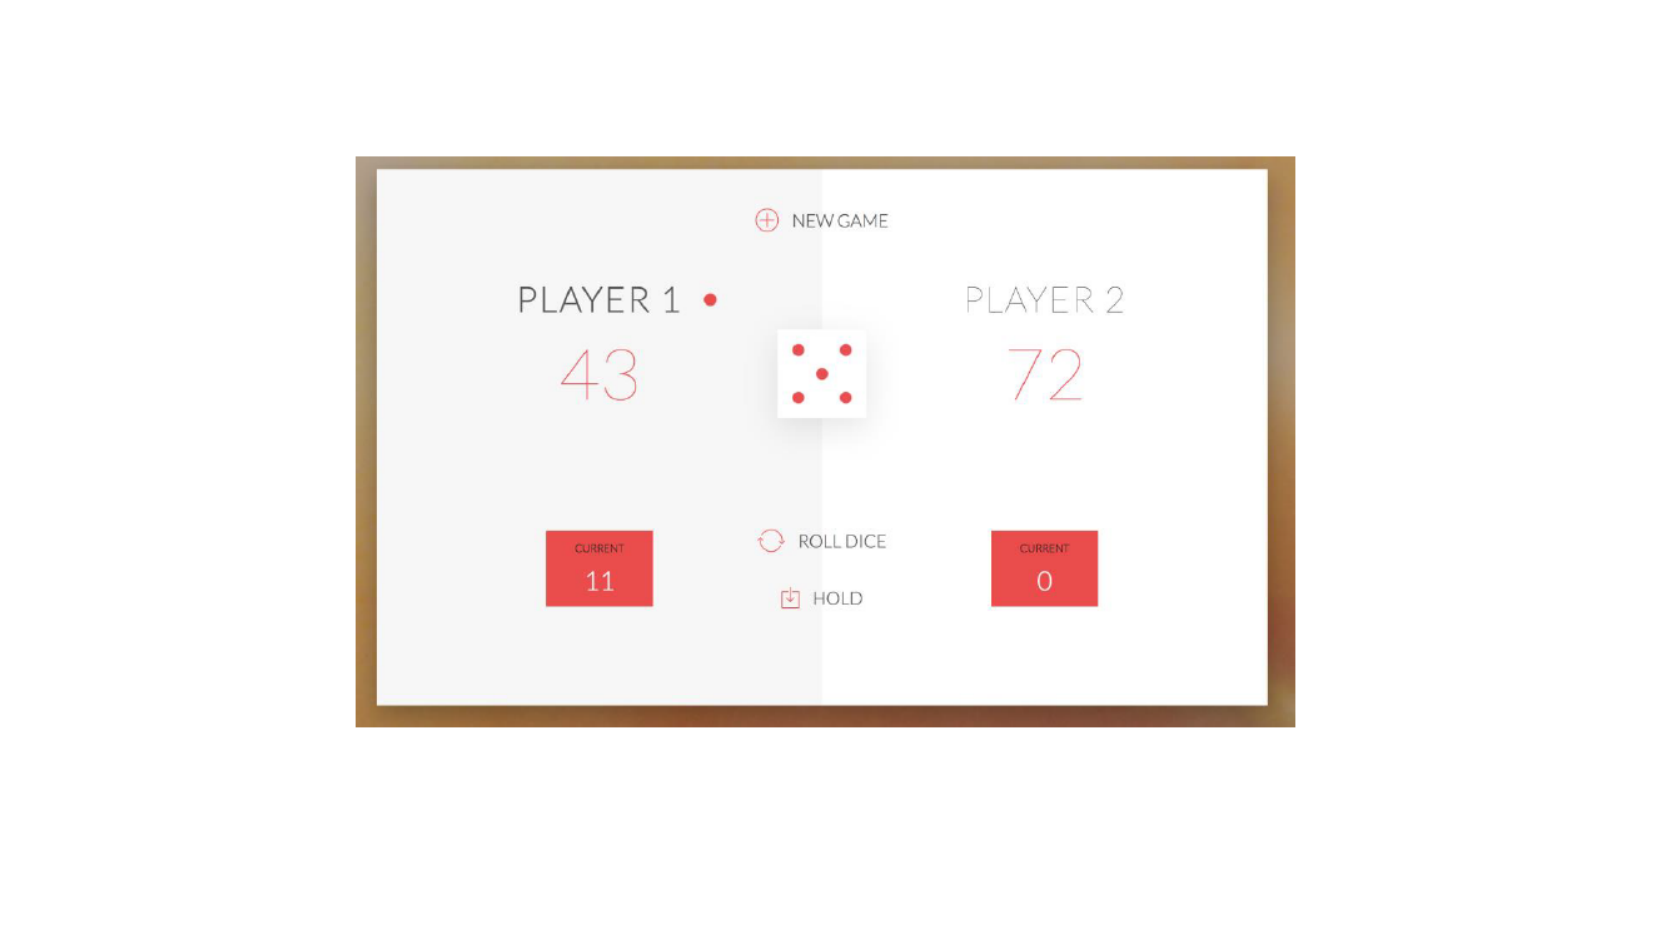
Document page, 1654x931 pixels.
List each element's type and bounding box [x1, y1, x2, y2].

picture [347, 149, 1303, 735]
